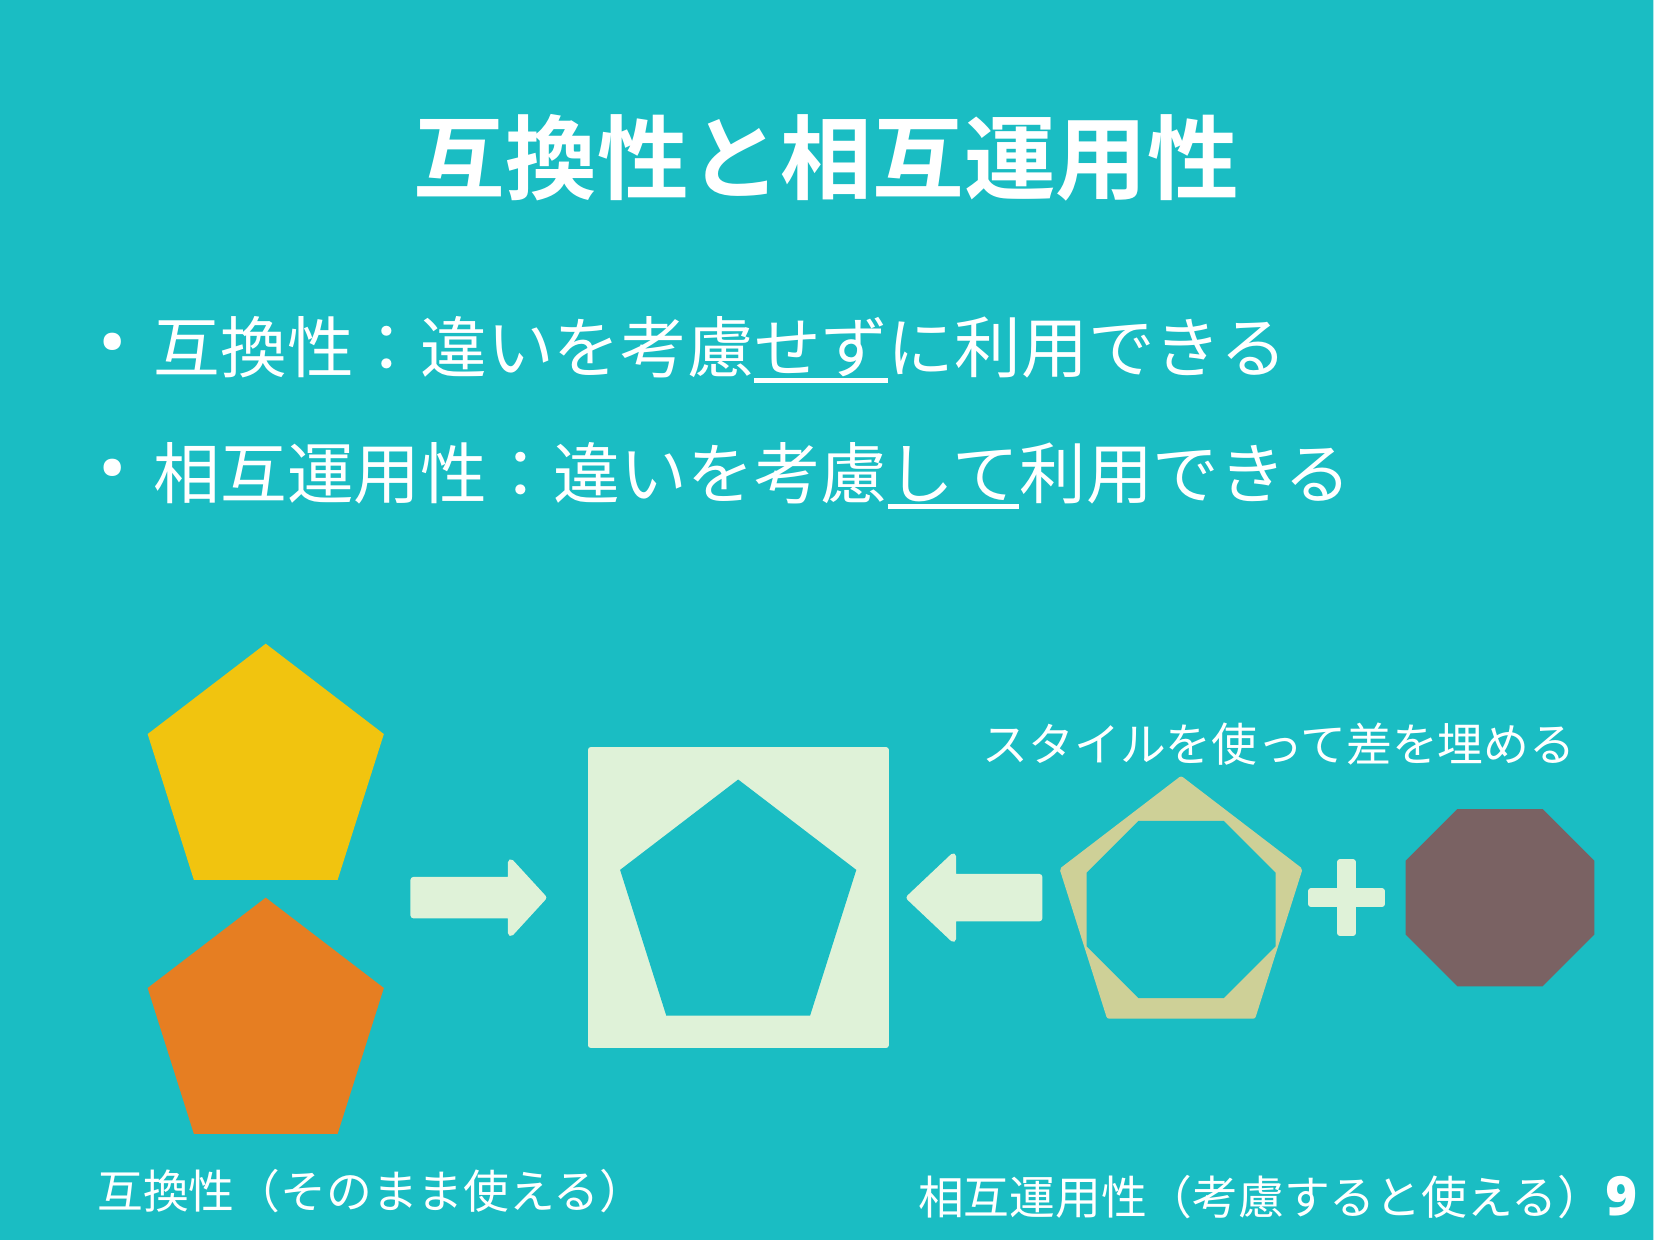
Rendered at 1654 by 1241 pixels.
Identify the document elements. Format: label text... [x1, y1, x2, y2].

text_box [909, 856, 1040, 939]
title 互換性と相互運用性 [82, 49, 1571, 257]
text_box [1311, 862, 1382, 934]
text_box 互換性（そのまま使える） [82, 1148, 662, 1228]
text_box [147, 897, 384, 1134]
text_box [1405, 809, 1595, 987]
text_box 相互運用性（考慮すると使える） [903, 1154, 1620, 1234]
list 互換性：違いを考慮せずに利用できる 相互運用性：違いを考慮して利用できる [82, 295, 1571, 556]
text_box [590, 750, 886, 1046]
text_box [413, 862, 544, 934]
text_box [147, 643, 384, 880]
text_box スタイルを使って差を埋める [968, 700, 1593, 780]
text_box [1062, 780, 1300, 1016]
